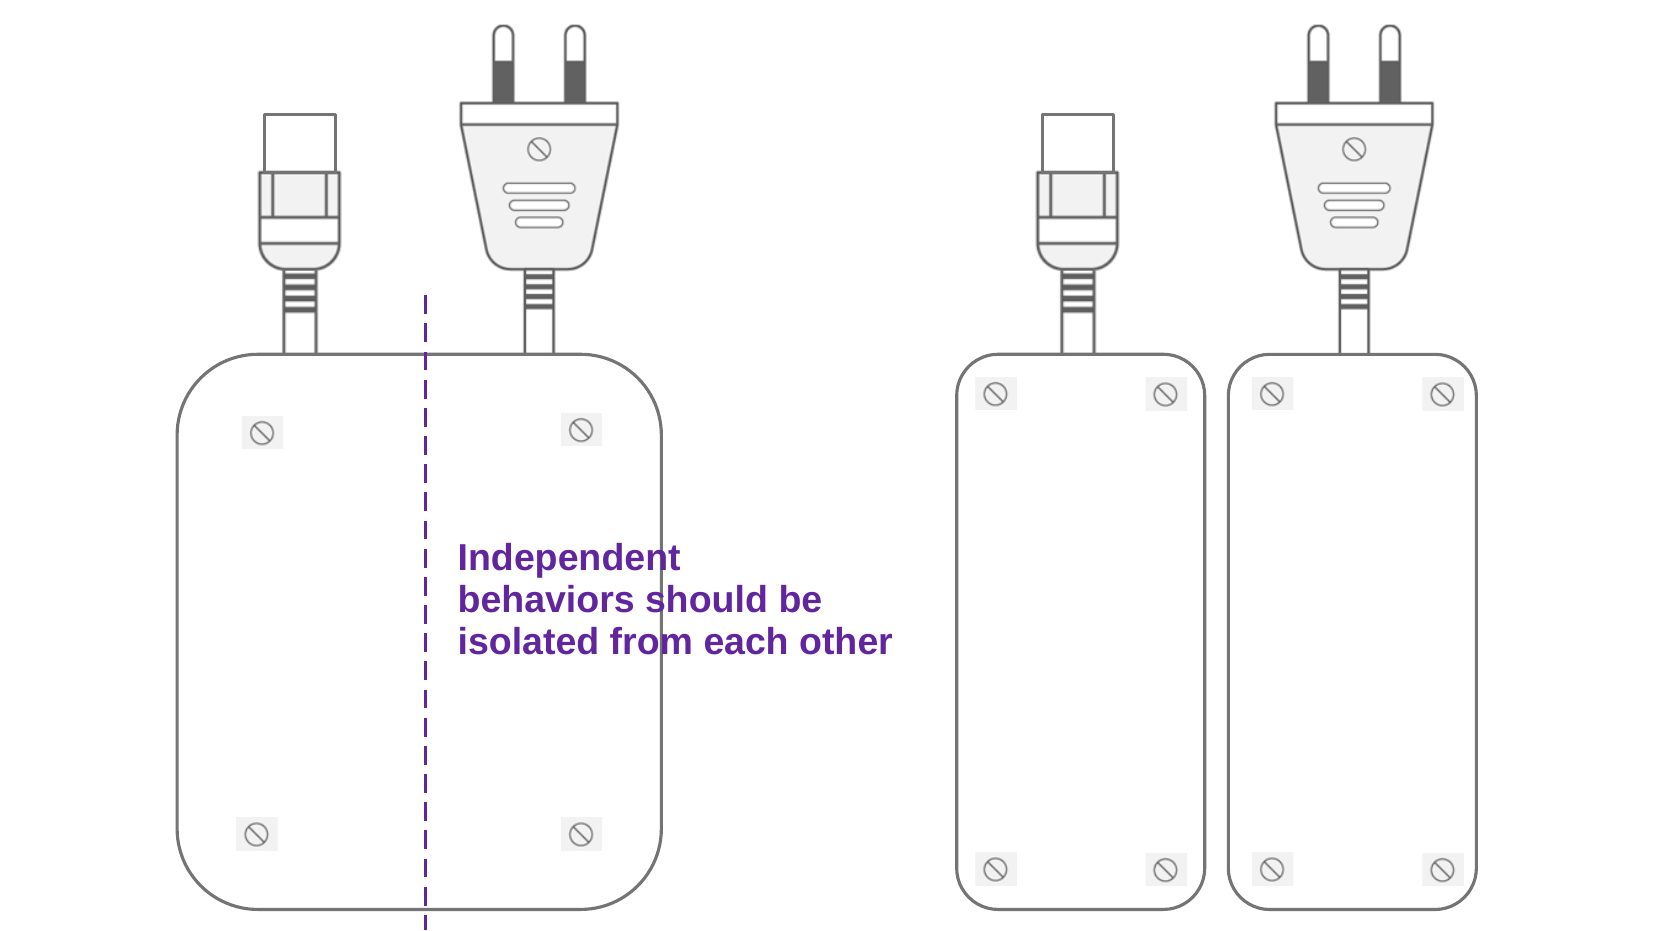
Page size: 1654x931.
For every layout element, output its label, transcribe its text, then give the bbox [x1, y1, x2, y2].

picture [1422, 853, 1464, 886]
picture [975, 377, 1017, 410]
picture [1257, 0, 1447, 356]
text_box [1228, 354, 1477, 910]
picture [560, 413, 603, 446]
picture [1145, 377, 1188, 411]
picture [236, 817, 278, 851]
picture [1145, 853, 1188, 886]
picture [975, 852, 1017, 886]
text_box Independent behaviors should be isolated from each other [442, 501, 975, 697]
picture [1251, 377, 1294, 410]
picture [957, 23, 1204, 385]
text_box [956, 354, 1205, 910]
text_box [177, 354, 662, 910]
picture [560, 817, 603, 851]
picture [1252, 852, 1294, 886]
picture [179, 23, 426, 413]
picture [241, 416, 284, 449]
picture [1422, 377, 1464, 411]
picture [442, 0, 632, 371]
